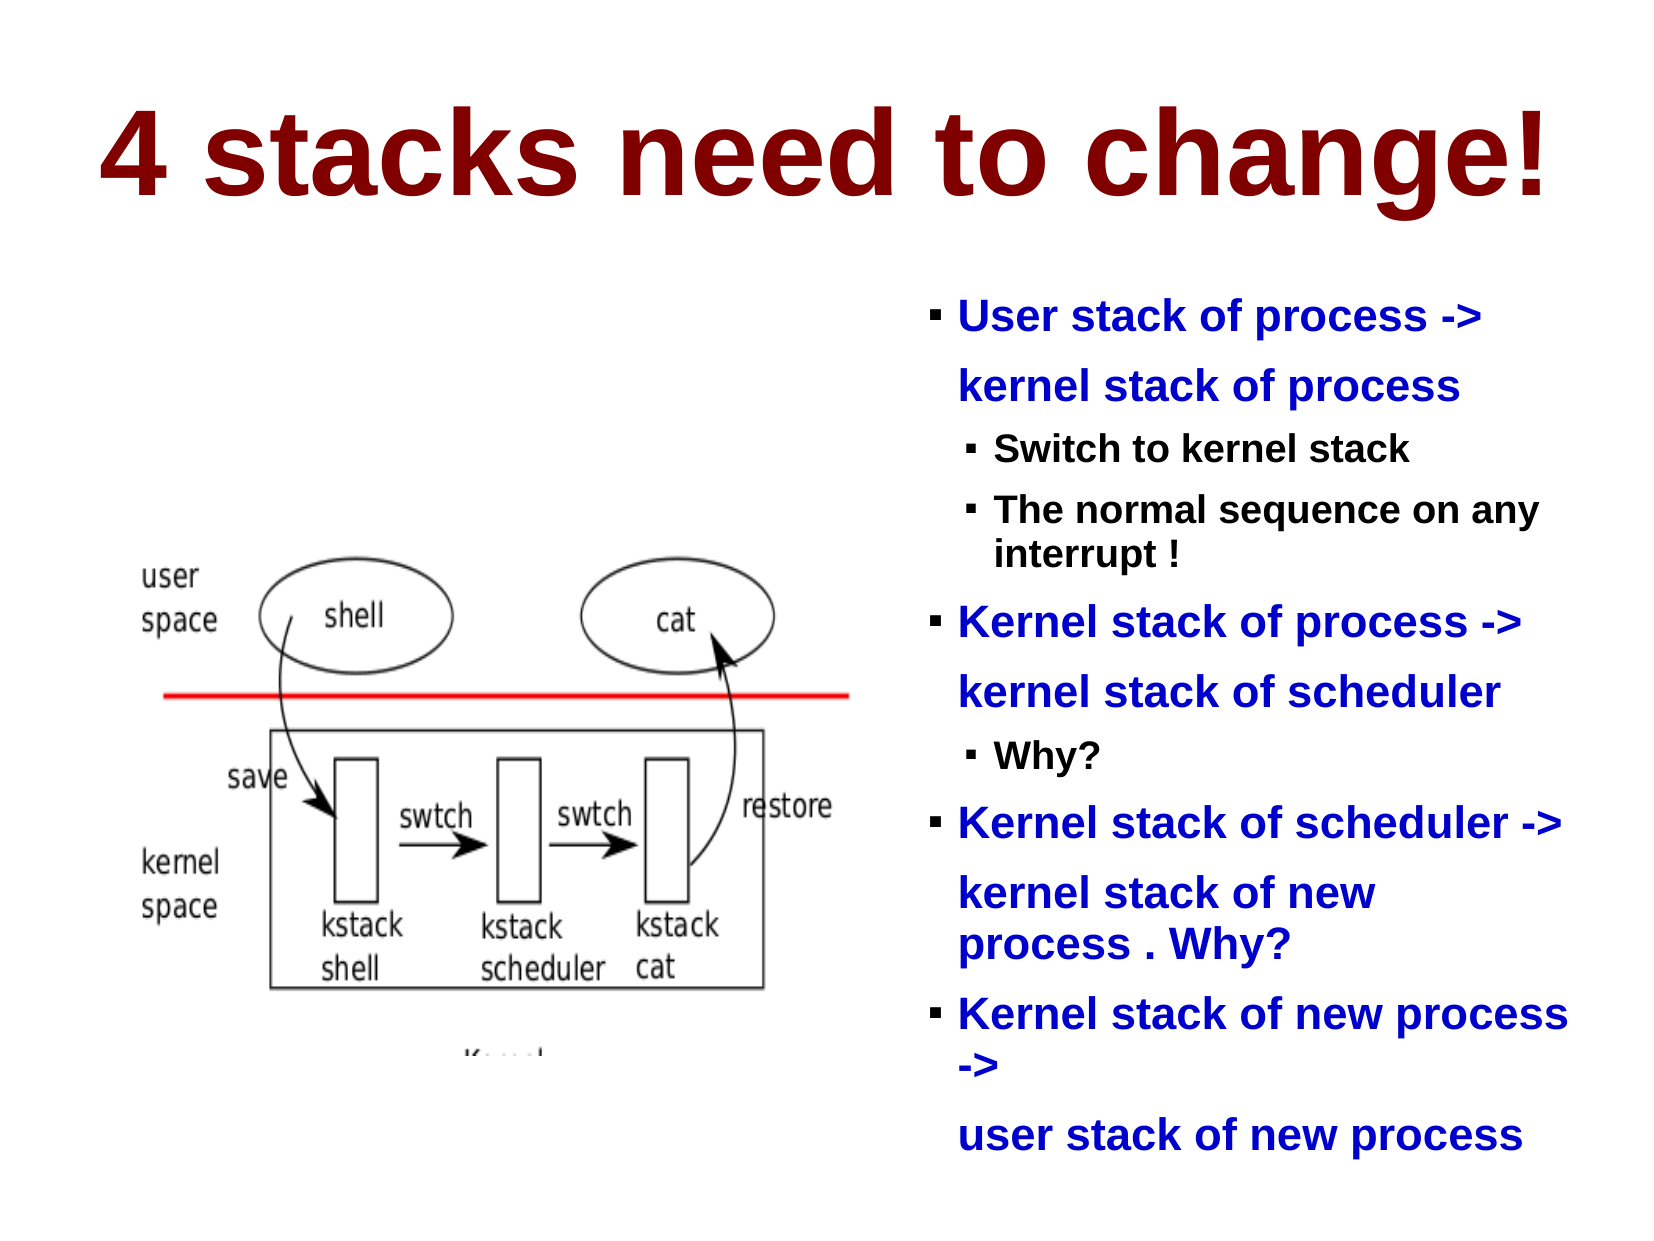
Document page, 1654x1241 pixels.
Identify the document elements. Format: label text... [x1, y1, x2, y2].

title 4 stacks need to change! [82, 49, 1571, 257]
list User stack of process -> kernel stack of process Switch to kernel stack The normal sequence on any interrupt ! Kernel stack of process -> kernel stack of scheduler Why? Kernel stack of scheduler -> kernel stack of new process . Why? Kernel stack of new process -> user stack of new process [921, 290, 1583, 1166]
picture [82, 496, 922, 1056]
